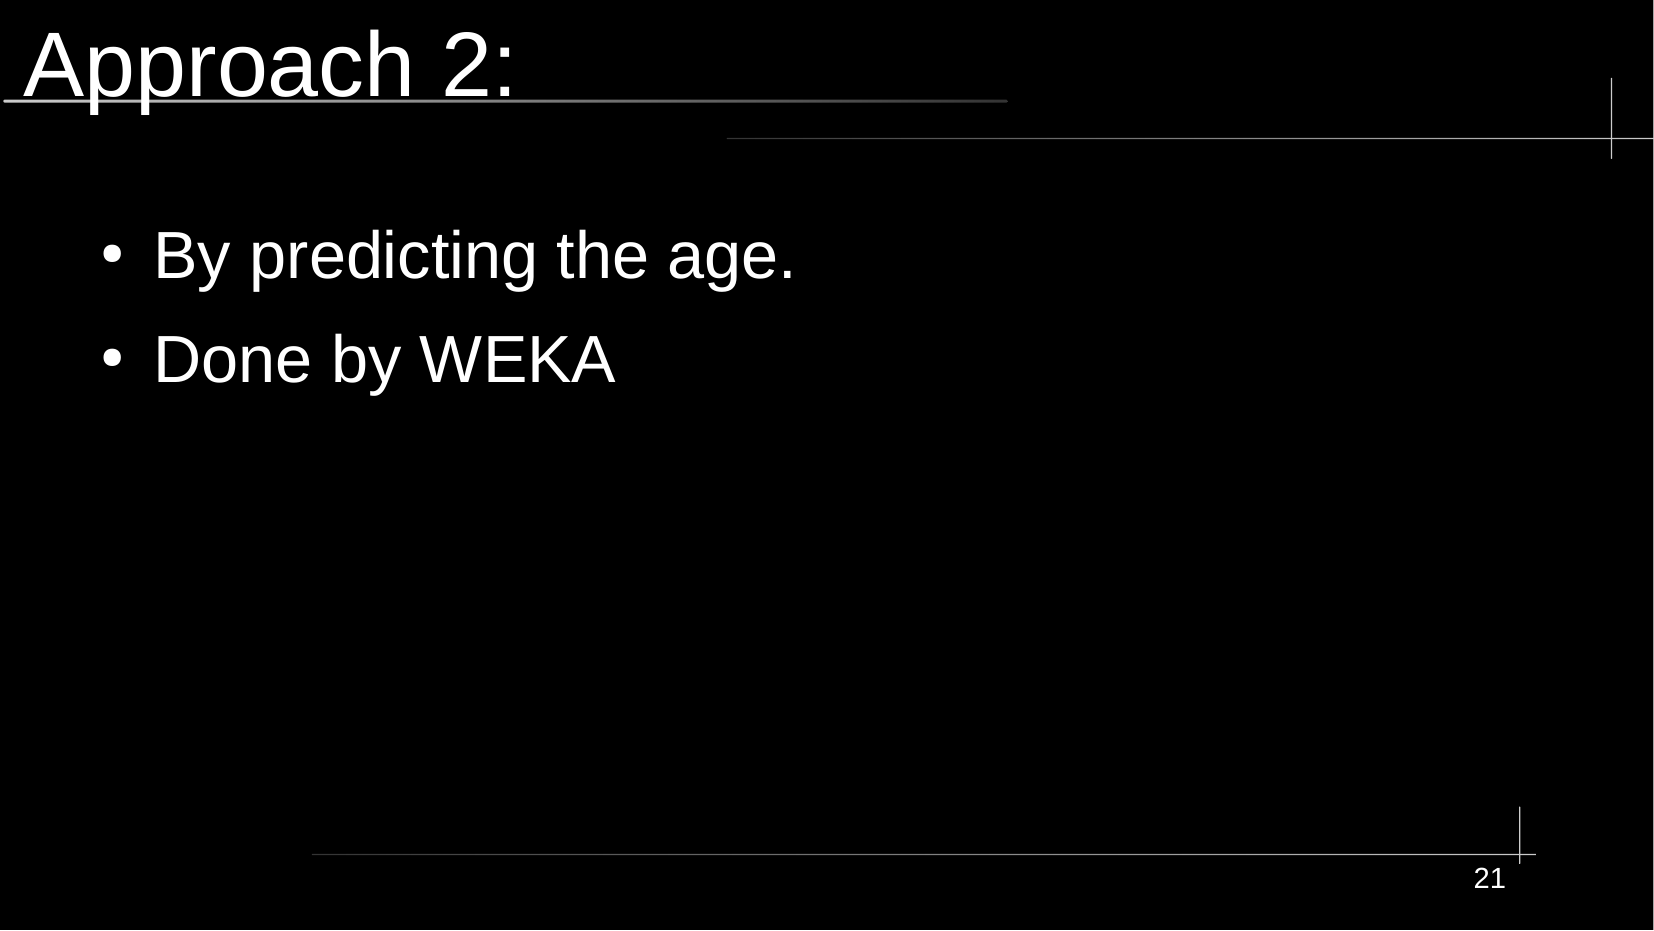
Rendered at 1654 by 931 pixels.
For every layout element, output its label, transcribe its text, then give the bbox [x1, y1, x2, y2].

title Approach 2: [23, 11, 1589, 119]
list By predicting the age. Done by WEKA [82, 217, 1571, 758]
